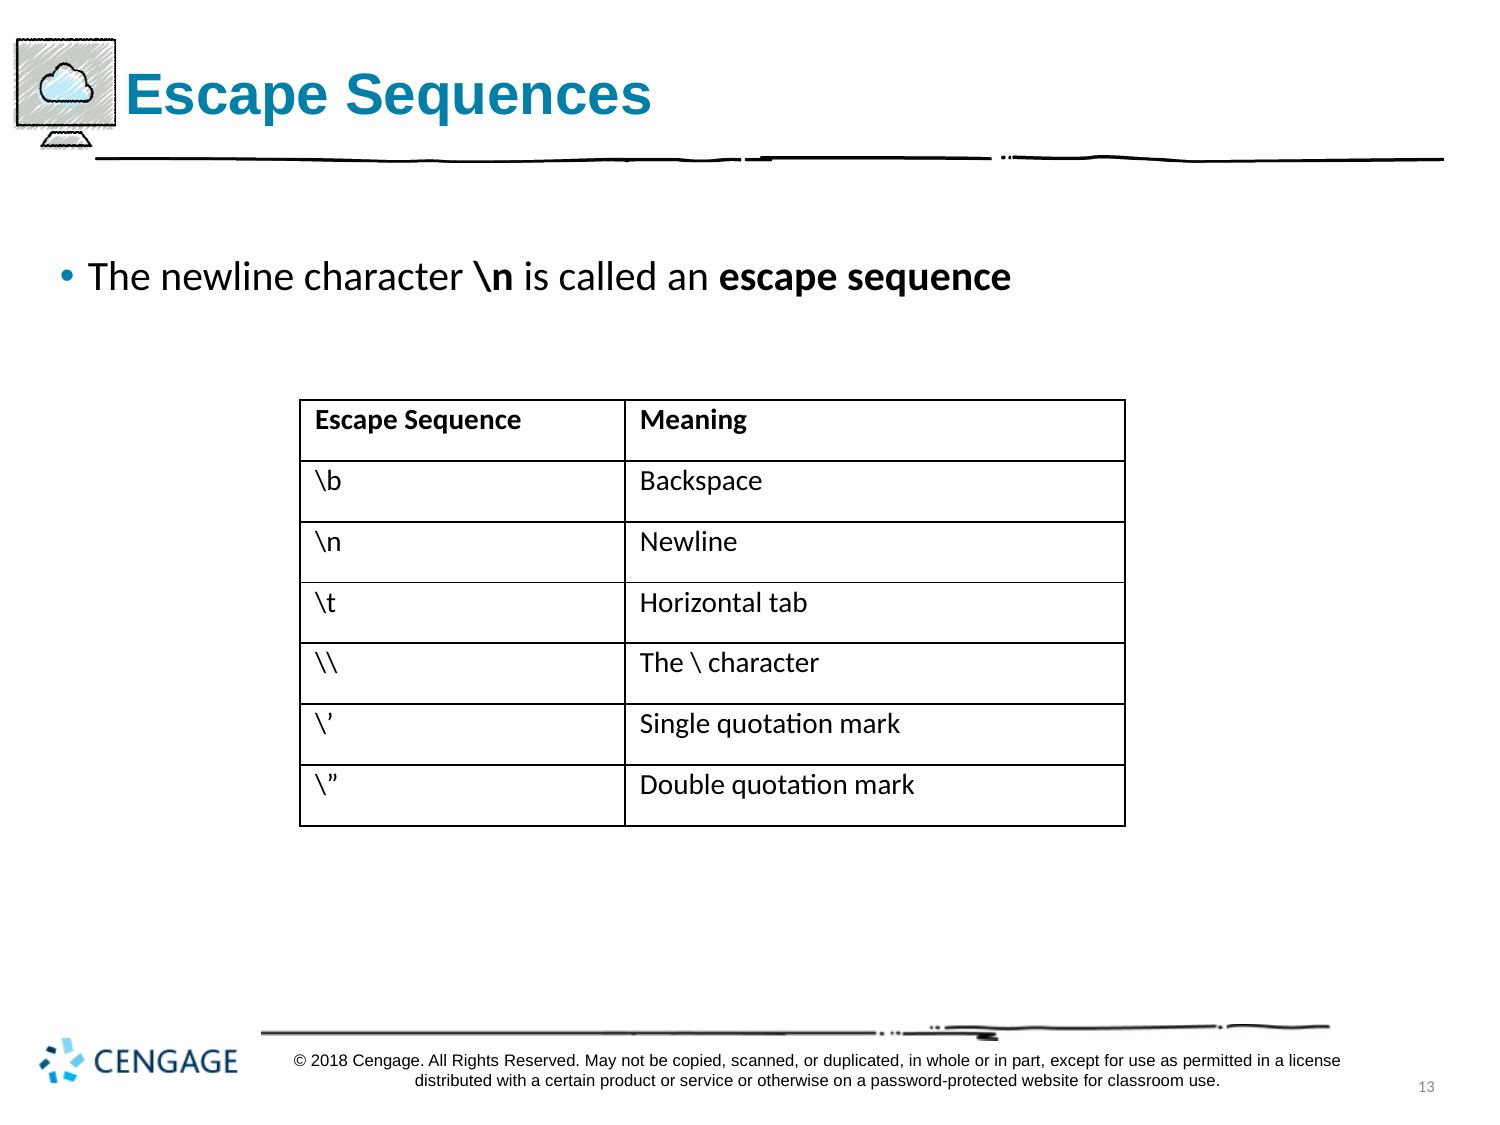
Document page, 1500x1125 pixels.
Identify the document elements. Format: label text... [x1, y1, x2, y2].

title Escape Sequences [125, 55, 1442, 127]
table_cell \t [301, 583, 624, 642]
list The newline character \n is called an escape sequence [59, 252, 1441, 301]
footer © 2018 Cengage. All Rights Reserved. May not be copied, scanned, or duplicated, in whole or in part, except for use as permitted in a license distributed with a certain product or service or otherwise on a password-protected website for classroom use. [262, 1050, 1375, 1091]
picture [19, 1024, 250, 1096]
picture [13, 36, 117, 151]
table_cell Backspace [626, 462, 1124, 521]
table_cell The \ character [626, 644, 1124, 703]
table_cell Single quotation mark [626, 705, 1124, 764]
picture [261, 1024, 1331, 1041]
picture [154, 155, 1444, 163]
table_cell Double quotation mark [626, 766, 1124, 825]
table_header Meaning [626, 401, 1124, 460]
table_cell Horizontal tab [626, 583, 1124, 642]
table_cell \’ [301, 705, 624, 764]
table_header Escape Sequence [301, 401, 624, 460]
table_cell \n [301, 523, 624, 582]
table_cell Newline [626, 523, 1124, 582]
table_cell \” [301, 766, 624, 825]
table_cell \b [301, 462, 624, 521]
table_cell \\ [301, 644, 624, 703]
